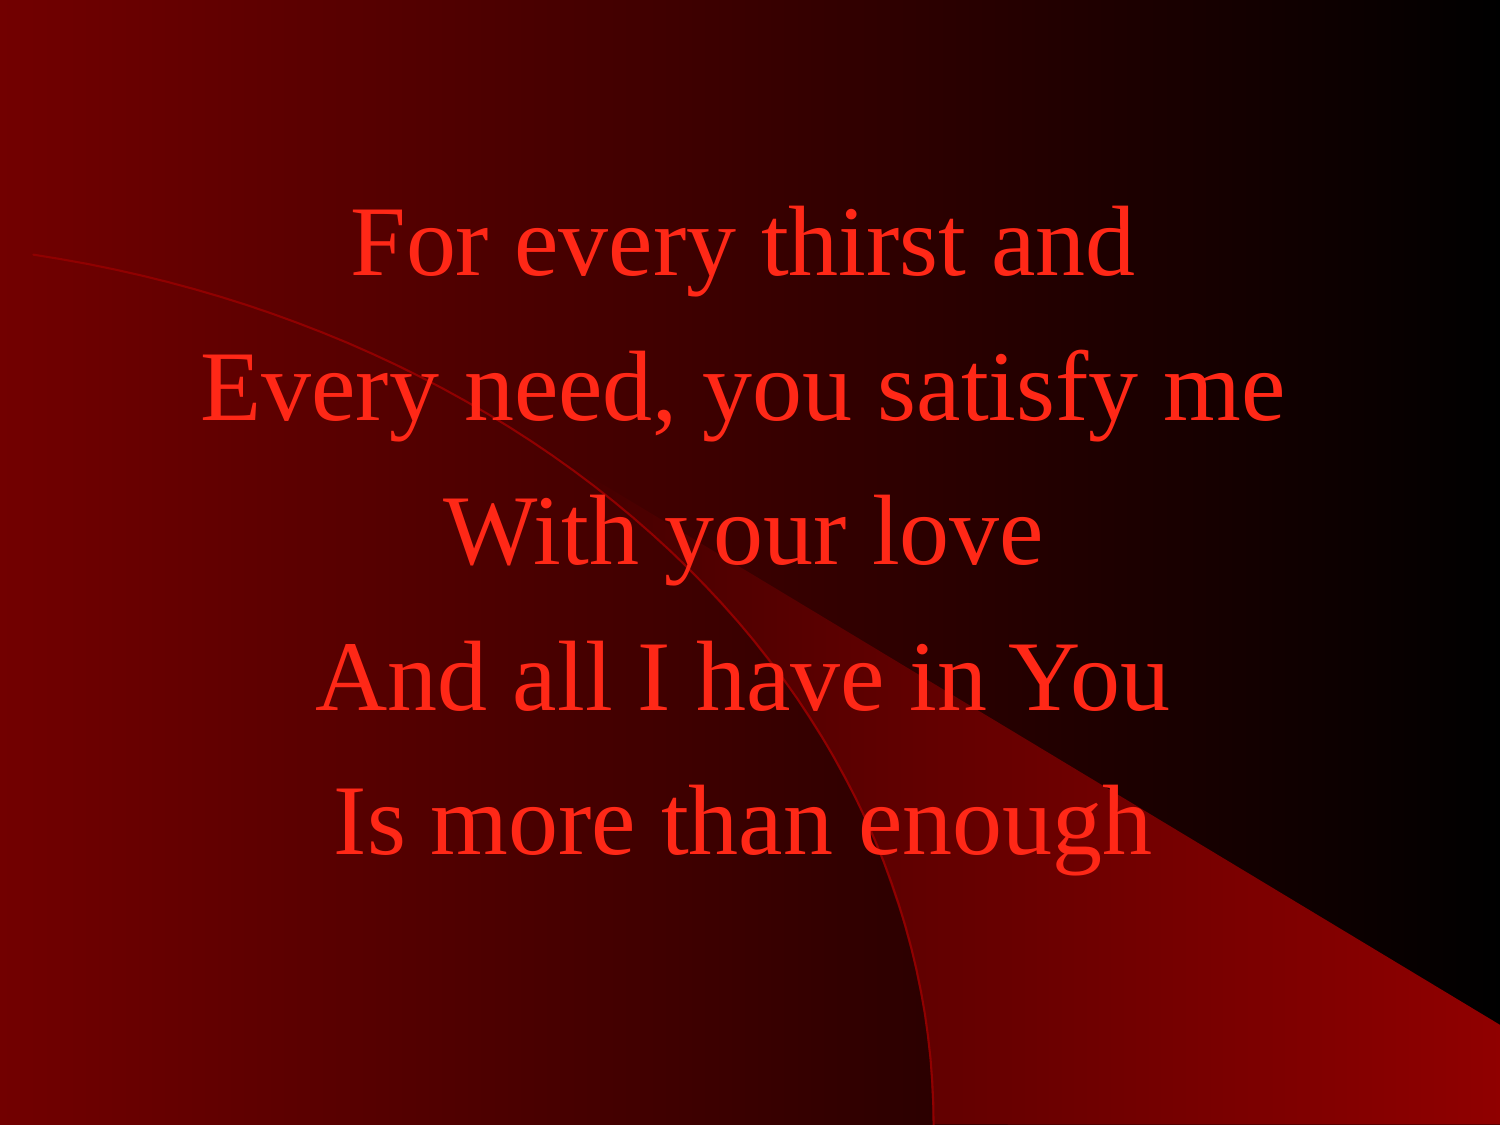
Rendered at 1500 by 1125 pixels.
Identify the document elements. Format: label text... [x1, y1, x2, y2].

subtitle For every thirst and Every need, you satisfy me With your love And all I have in You Is more than enough [112, 200, 1375, 850]
